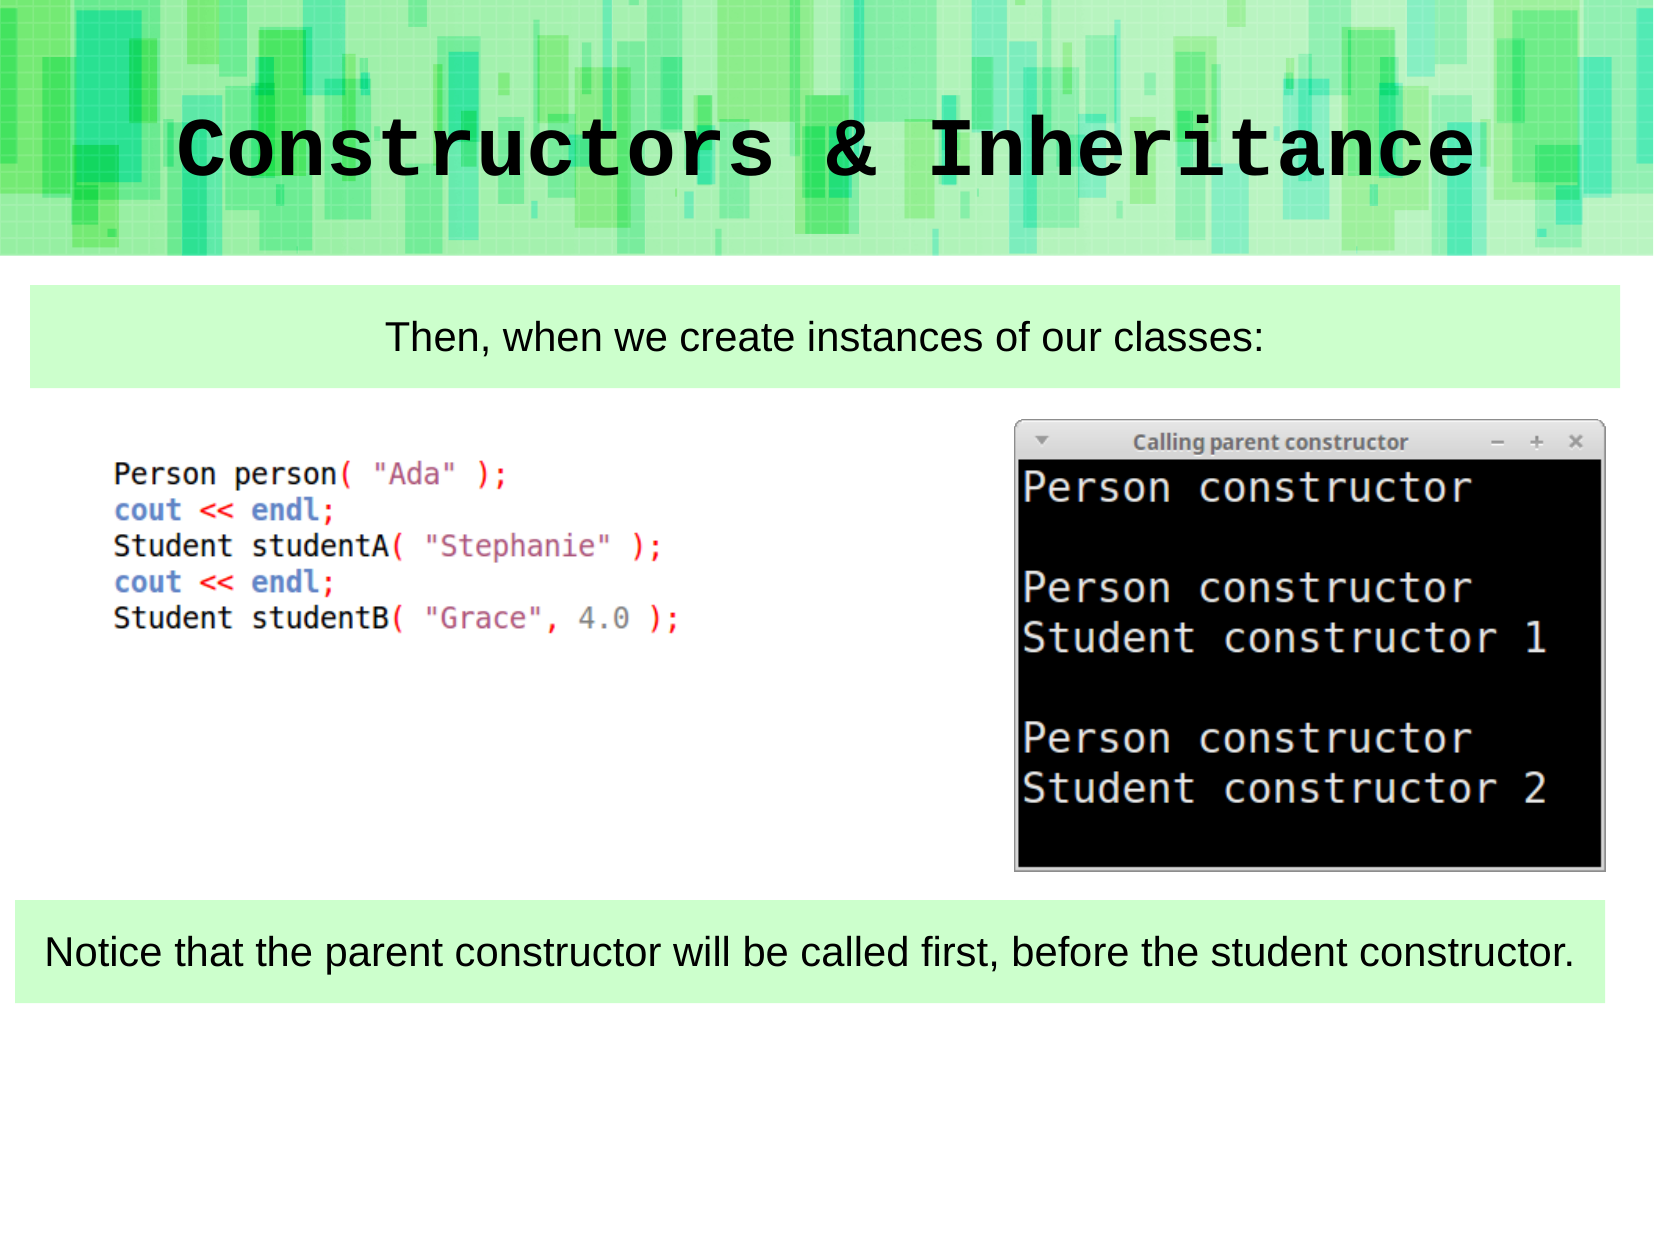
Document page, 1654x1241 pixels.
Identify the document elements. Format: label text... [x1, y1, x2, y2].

text_box Then, when we create instances of our classes: [30, 285, 1621, 389]
picture [0, 0, 1654, 1241]
title Constructors & Inheritance [82, 49, 1571, 257]
text_box Notice that the parent constructor will be called first, before the student constructor. [15, 900, 1606, 1004]
